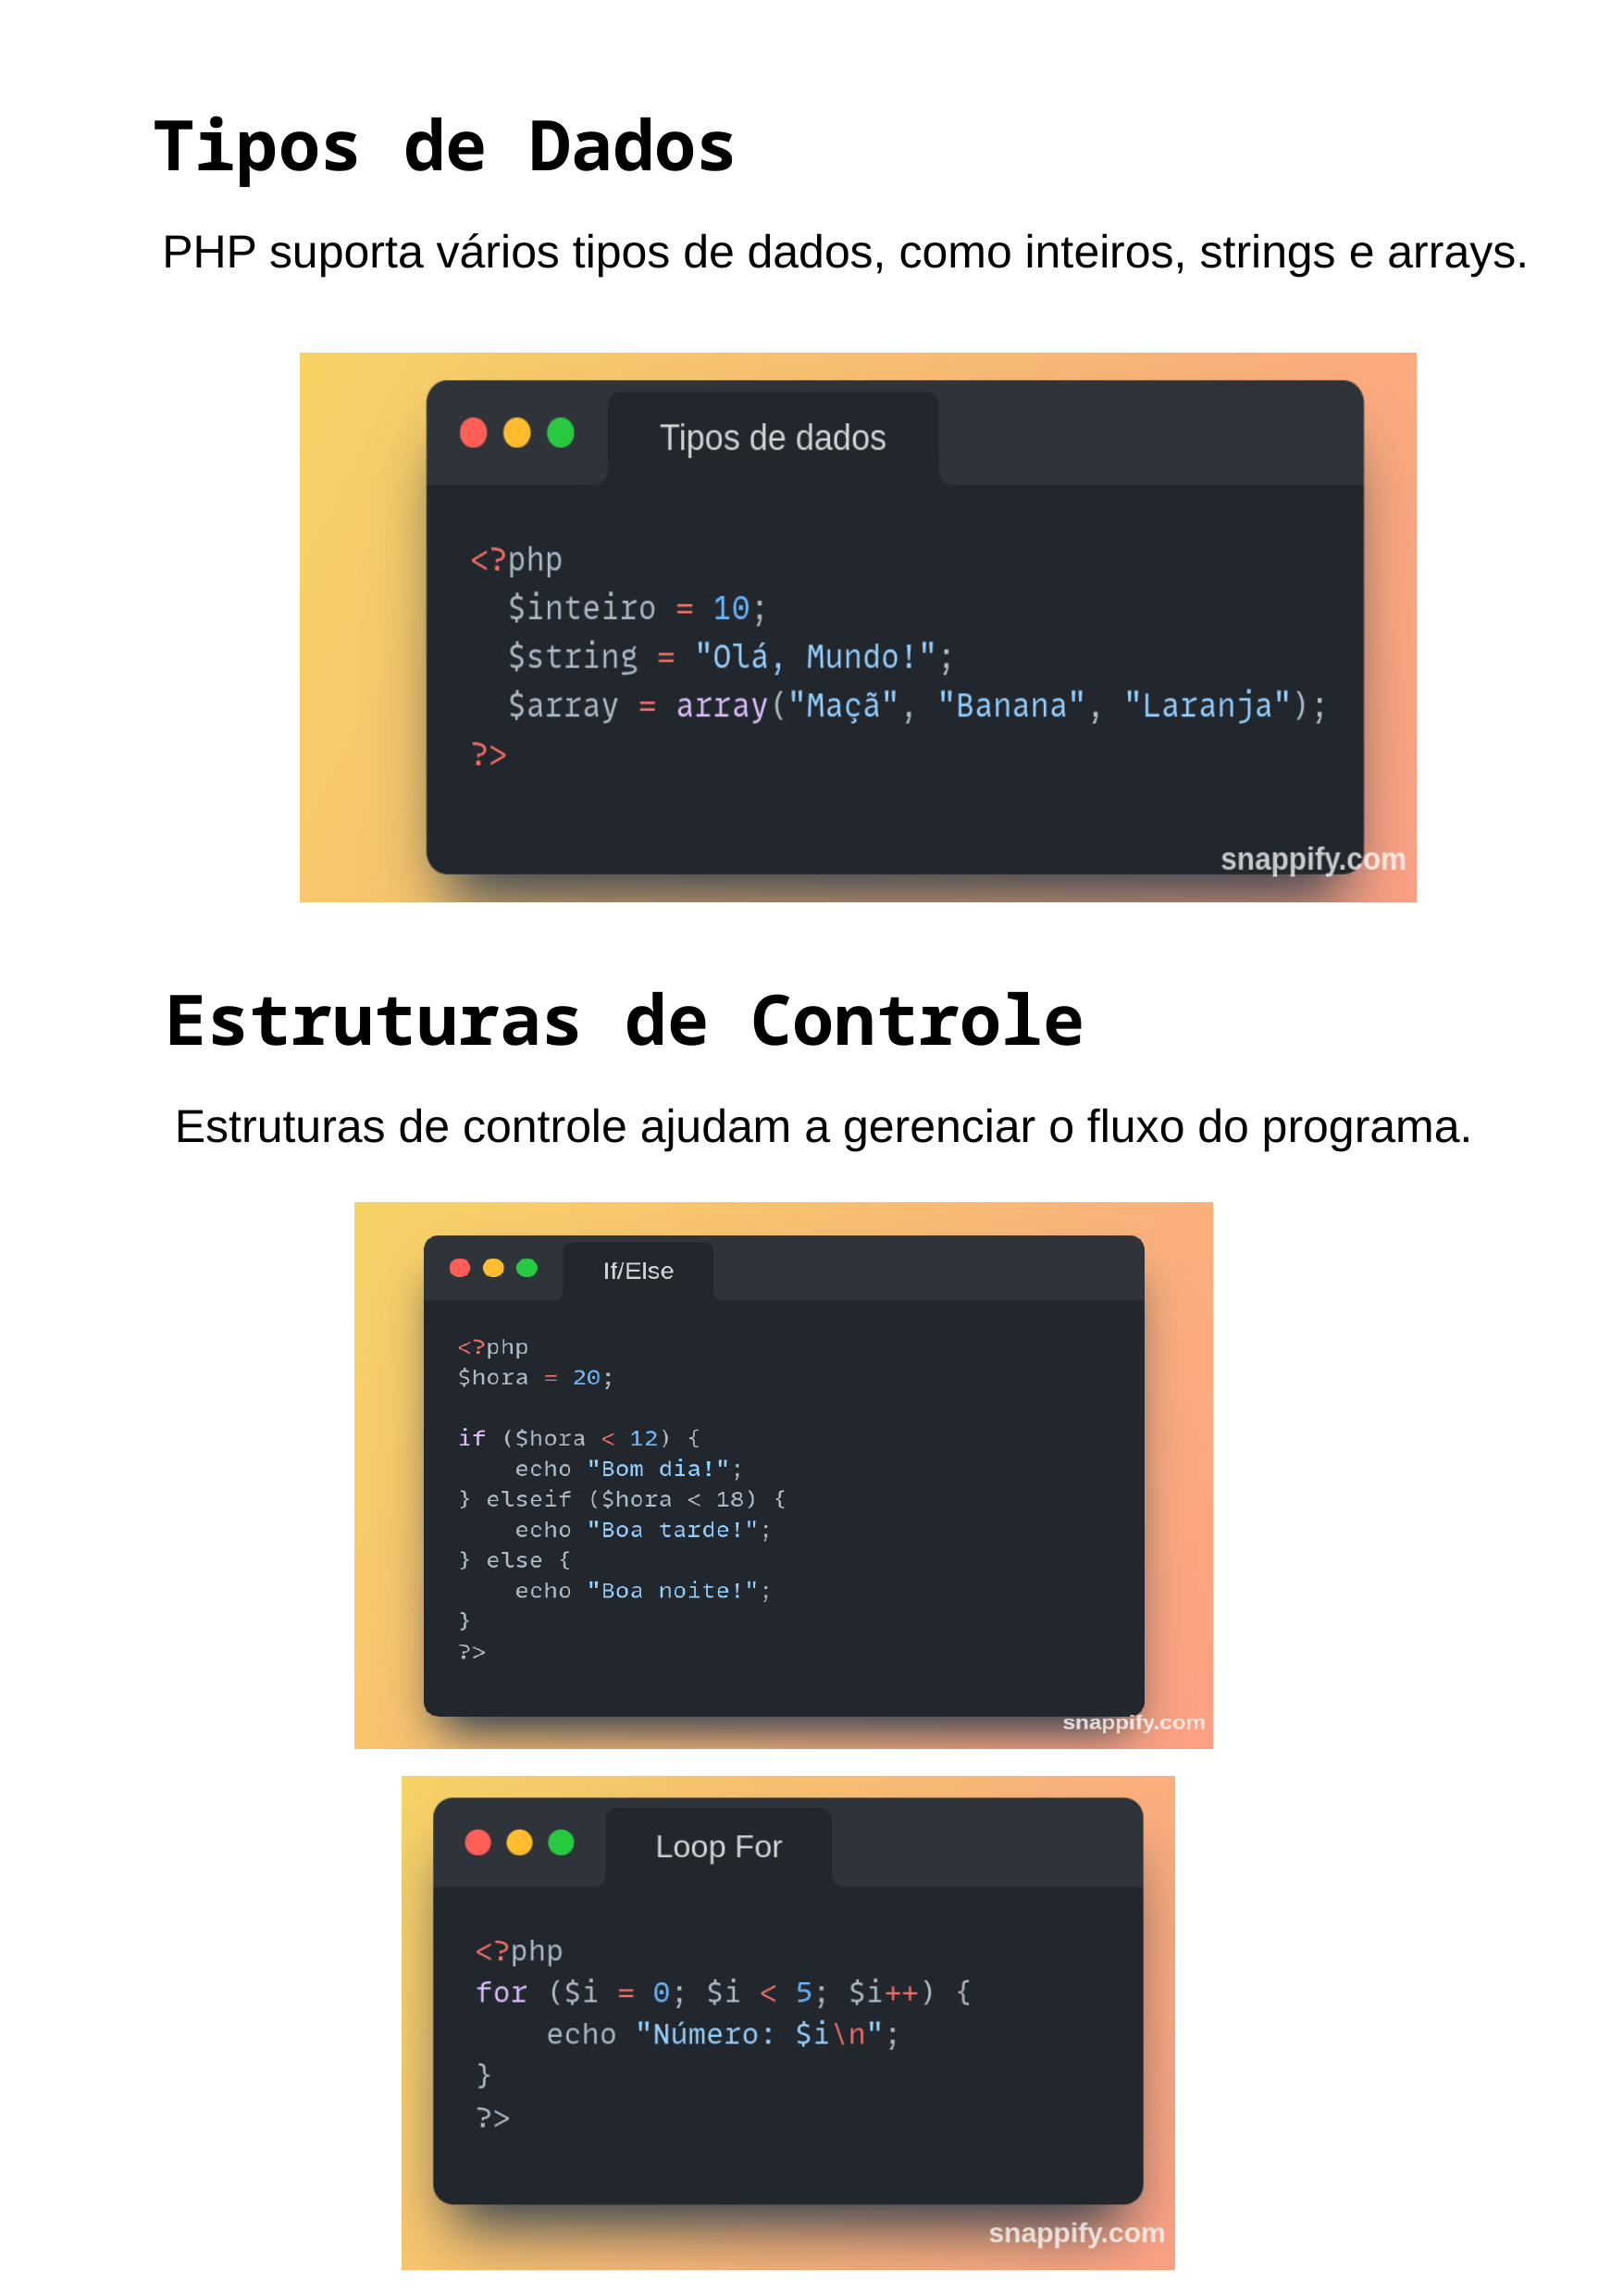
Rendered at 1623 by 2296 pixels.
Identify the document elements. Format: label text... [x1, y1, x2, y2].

picture [354, 1202, 1213, 1749]
list Tipos de Dados [96, 81, 1558, 192]
list Estruturas de controle ajudam a gerenciar o fluxo do programa. [109, 1093, 1570, 1175]
picture [402, 1776, 1175, 2270]
list PHP suporta vários tipos de dados, como inteiros, strings e arrays. [96, 218, 1558, 301]
picture [300, 353, 1417, 902]
list Estruturas de Controle [109, 956, 1570, 1066]
